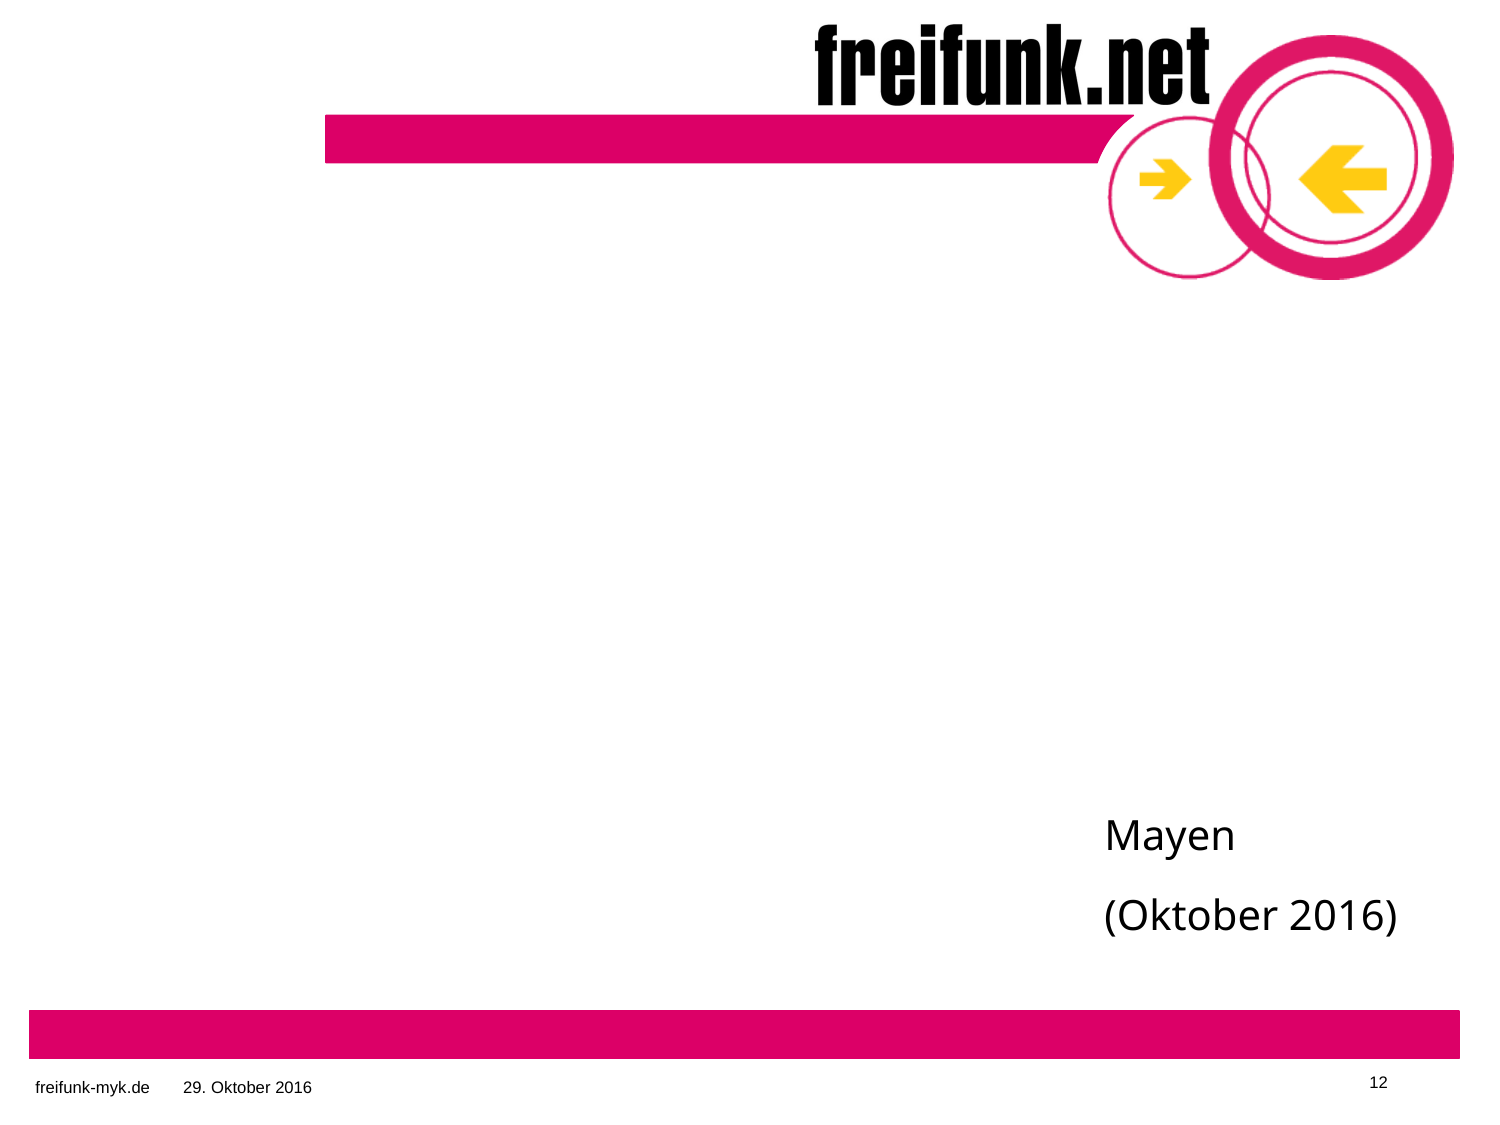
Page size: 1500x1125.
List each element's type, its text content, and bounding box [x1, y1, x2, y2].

list Mayen (Oktober 2016) [1086, 808, 1453, 957]
picture [816, 24, 1454, 280]
